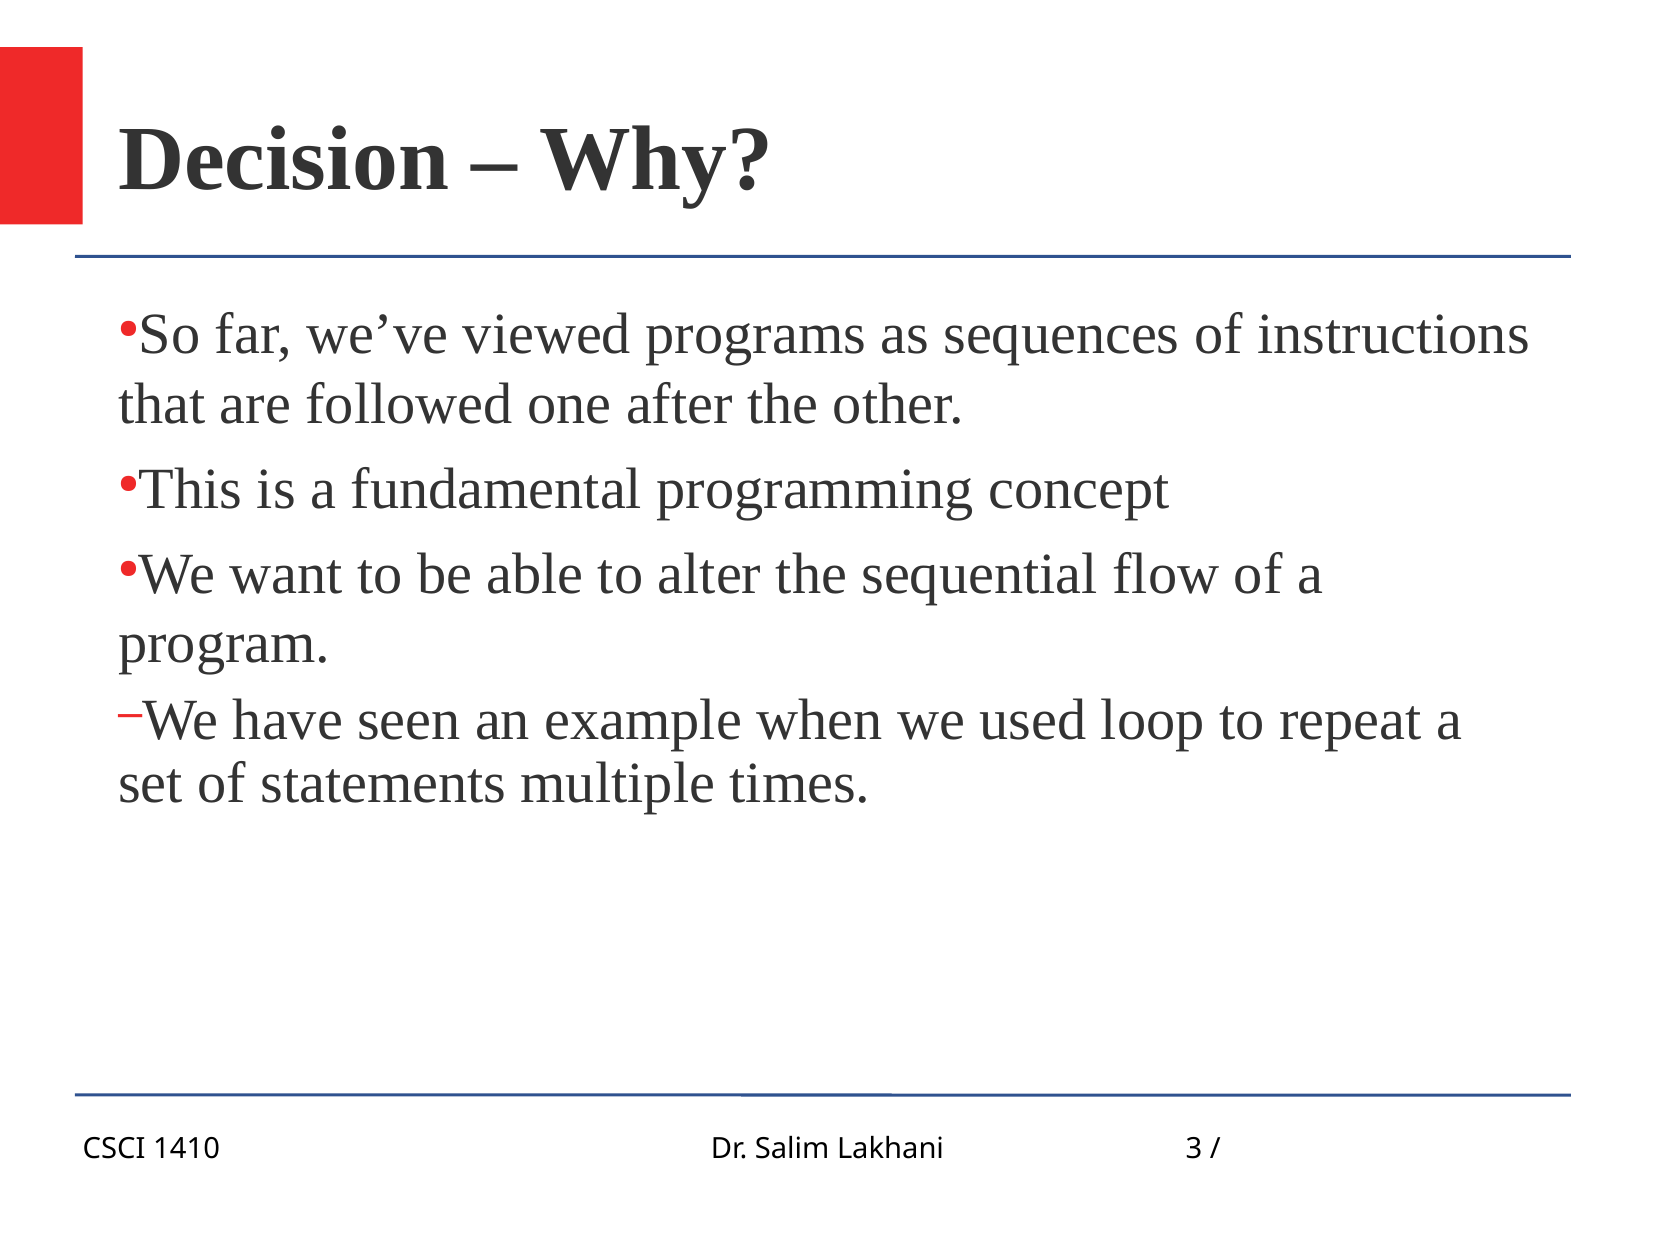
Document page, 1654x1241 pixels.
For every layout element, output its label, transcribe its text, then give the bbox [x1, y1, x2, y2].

title Decision – Why? [118, 49, 1571, 257]
text_box CSCI 1410 [82, 1129, 468, 1216]
list So far, we’ve viewed programs as sequences of instructions that are followed one after the other. This is a fundamental programming concept We want to be able to alter the sequential flow of a program. We have seen an example when we used loop to repeat a set of statements multiple times. [118, 295, 1536, 1080]
text_box Dr. Salim Lakhani [565, 1129, 1090, 1216]
text_box / [1185, 1129, 1571, 1216]
